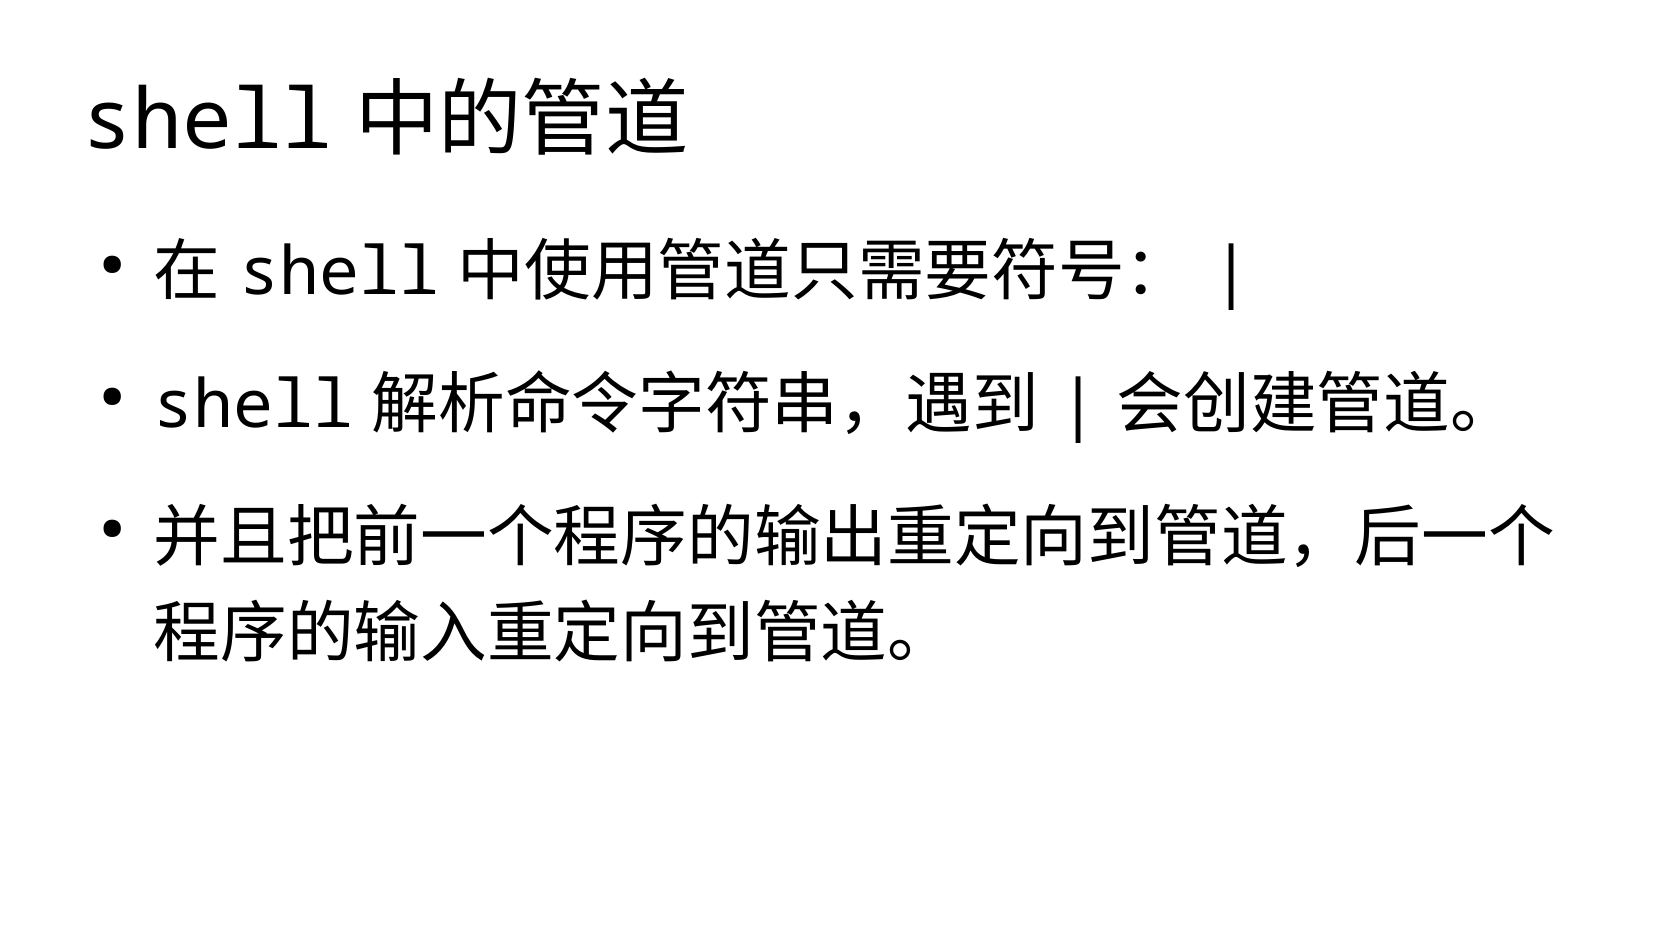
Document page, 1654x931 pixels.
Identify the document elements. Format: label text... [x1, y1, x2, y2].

list 在shell中使用管道只需要符号：| shell解析命令字符串，遇到|会创建管道。 并且把前一个程序的输出重定向到管道，后一个程序的输入重定向到管道。 [82, 217, 1571, 758]
title shell中的管道 [82, 37, 1571, 189]
